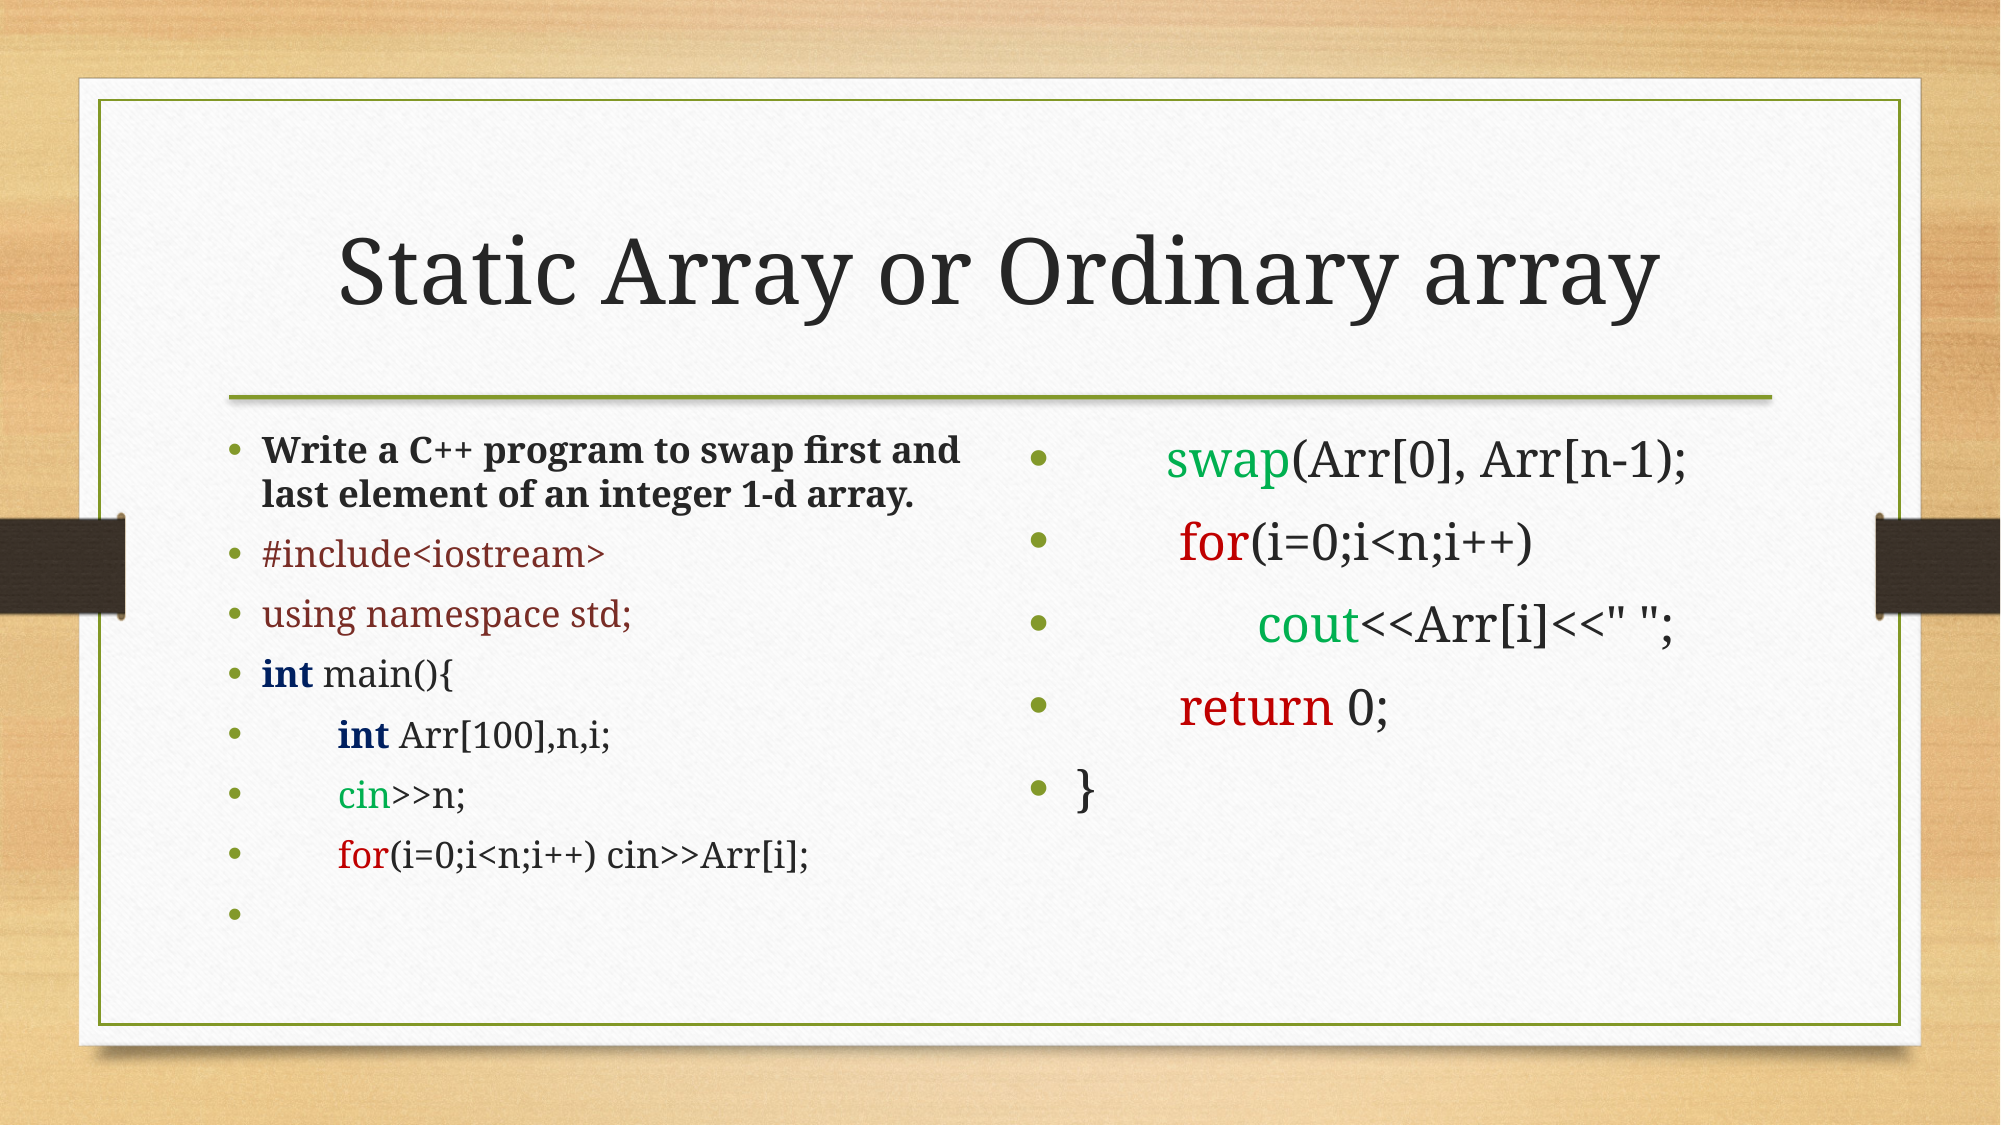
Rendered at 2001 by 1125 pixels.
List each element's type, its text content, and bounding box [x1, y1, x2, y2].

text_box Write a C++ program to swap first and last element of an integer 1-d array. #include<iostream> using namespace std; int main(){ int Arr[100],n,i; cin>>n; for(i=0;i<n;i++) cin>>Arr[i]; [212, 420, 987, 963]
text_box swap(Arr[0], Arr[n-1); for(i=0;i<n;i++) cout<<Arr[i]<<" "; return 0; } [1013, 420, 1788, 963]
text_box Static Array or Ordinary array [212, 161, 1788, 375]
picture [0, 0, 2001, 1125]
